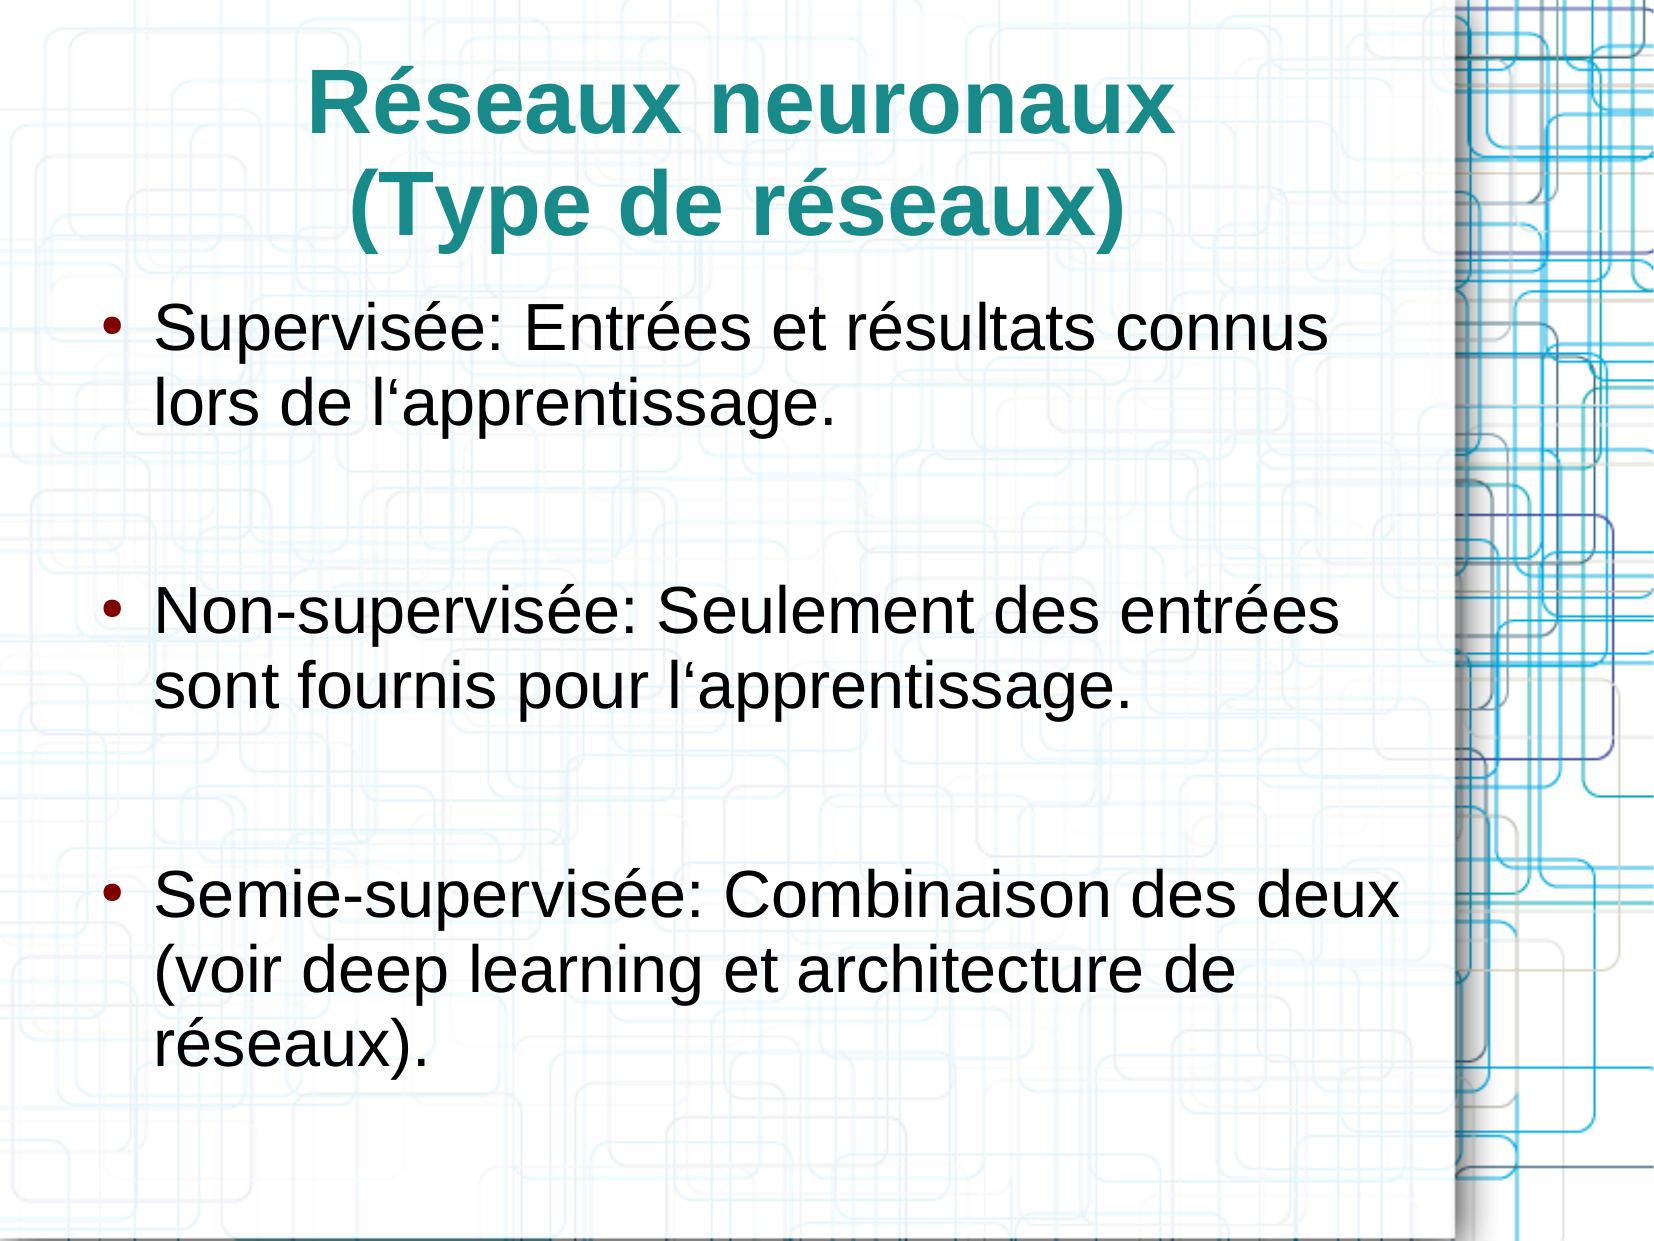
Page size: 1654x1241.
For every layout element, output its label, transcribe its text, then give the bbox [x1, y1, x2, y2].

title Réseaux neuronaux (Type de réseaux) [59, 49, 1418, 257]
picture [0, 0, 1654, 1241]
list Supervisée: Entrées et résultats connus lors de l‘apprentissage. Non-supervisée: Seulement des entrées sont fournis pour l‘apprentissage. Semie-supervisée: Combinaison des deux (voir deep learning et architecture de réseaux). [82, 290, 1418, 1109]
